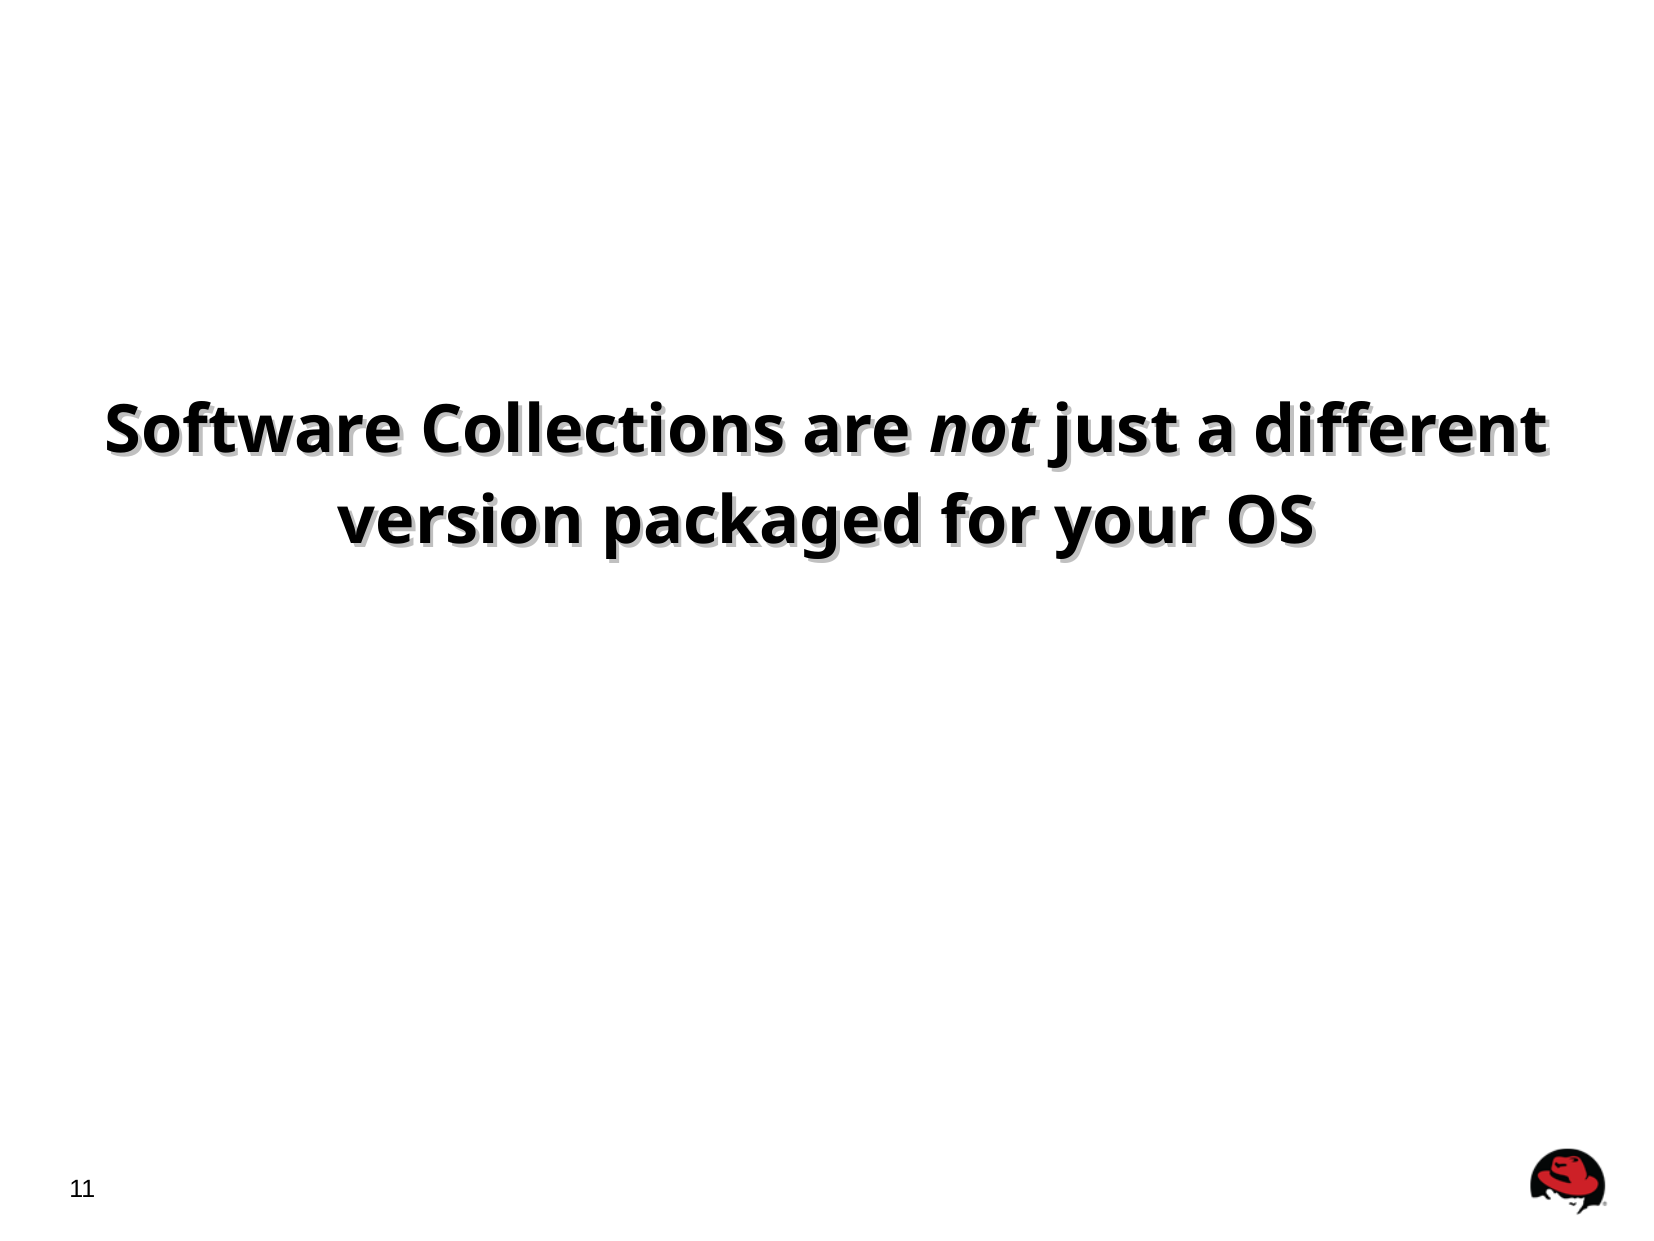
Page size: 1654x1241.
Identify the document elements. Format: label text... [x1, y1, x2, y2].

subtitle Software Collections are not just a different version packaged for your OS [82, 37, 1571, 1039]
picture [1529, 1146, 1613, 1224]
